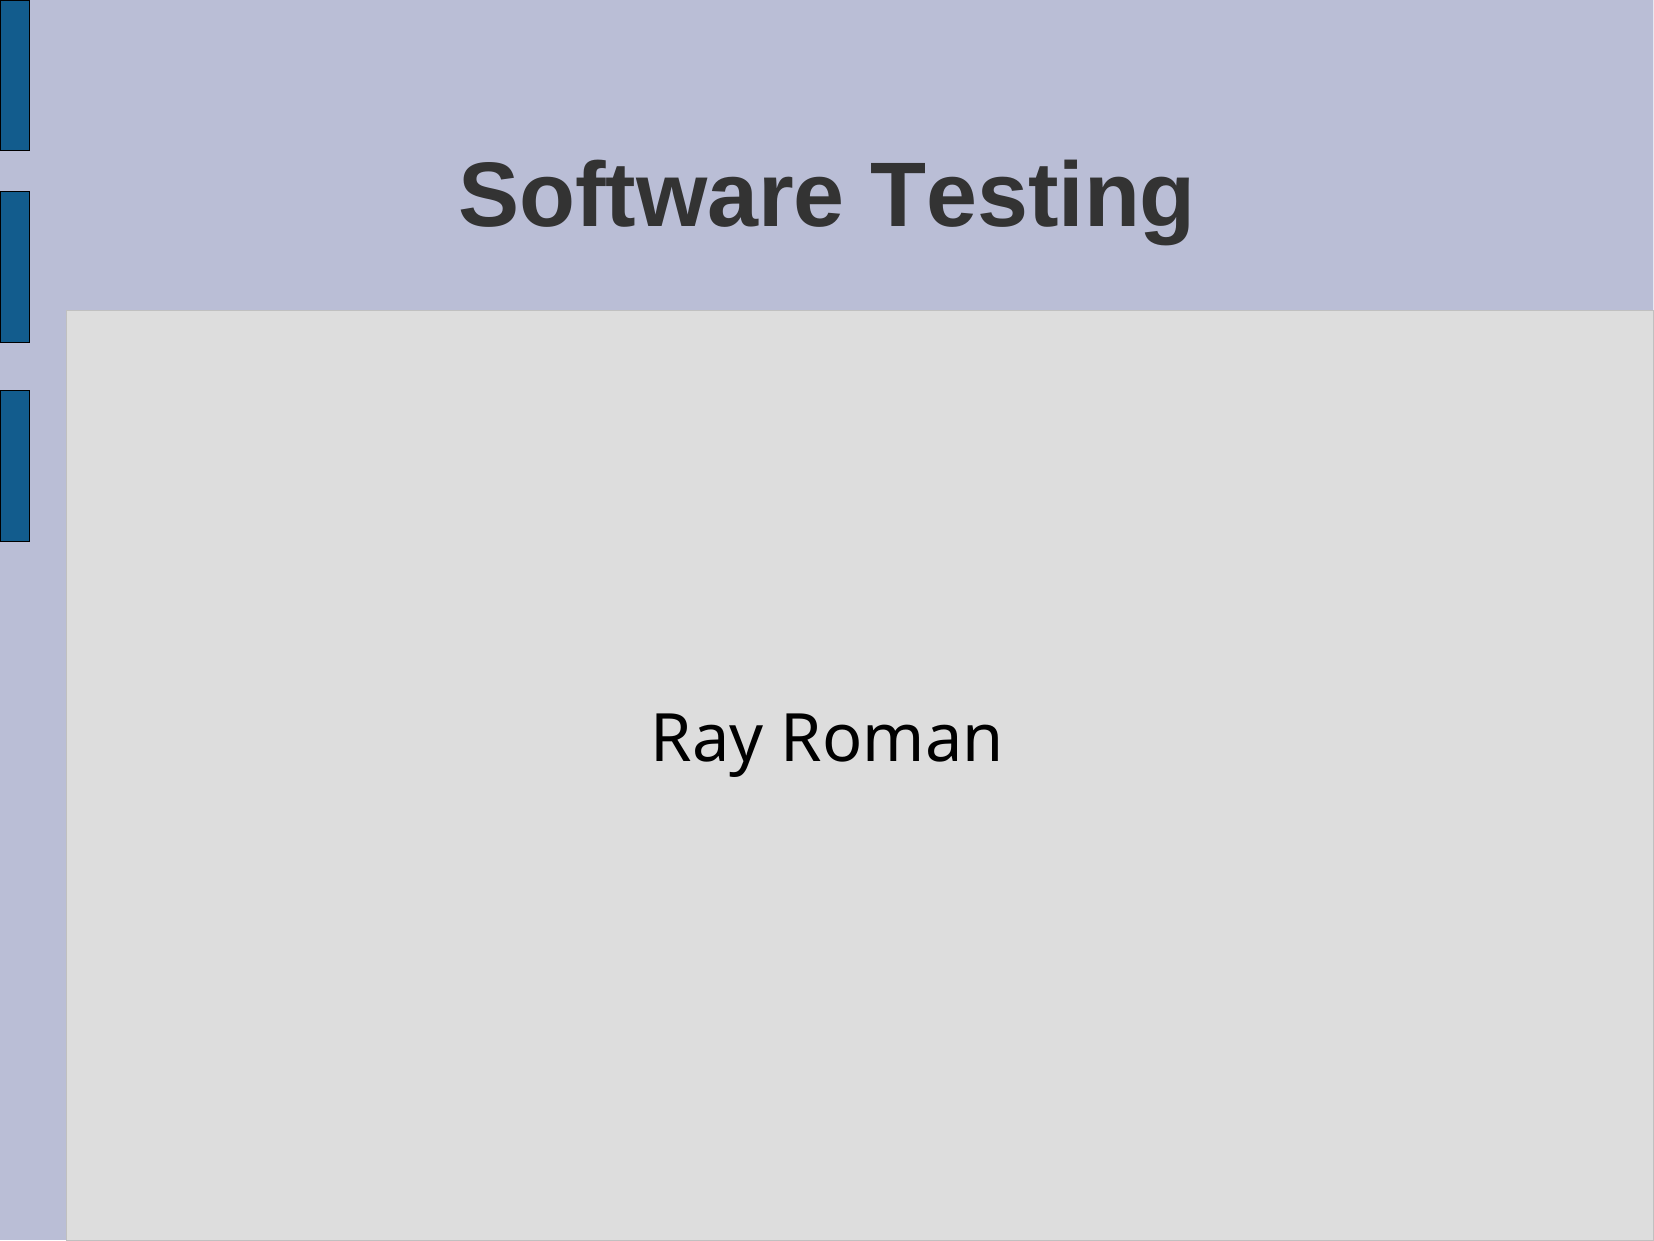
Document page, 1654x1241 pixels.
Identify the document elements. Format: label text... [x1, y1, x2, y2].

title Software Testing [121, 91, 1534, 299]
subtitle Ray Roman [121, 344, 1534, 1127]
